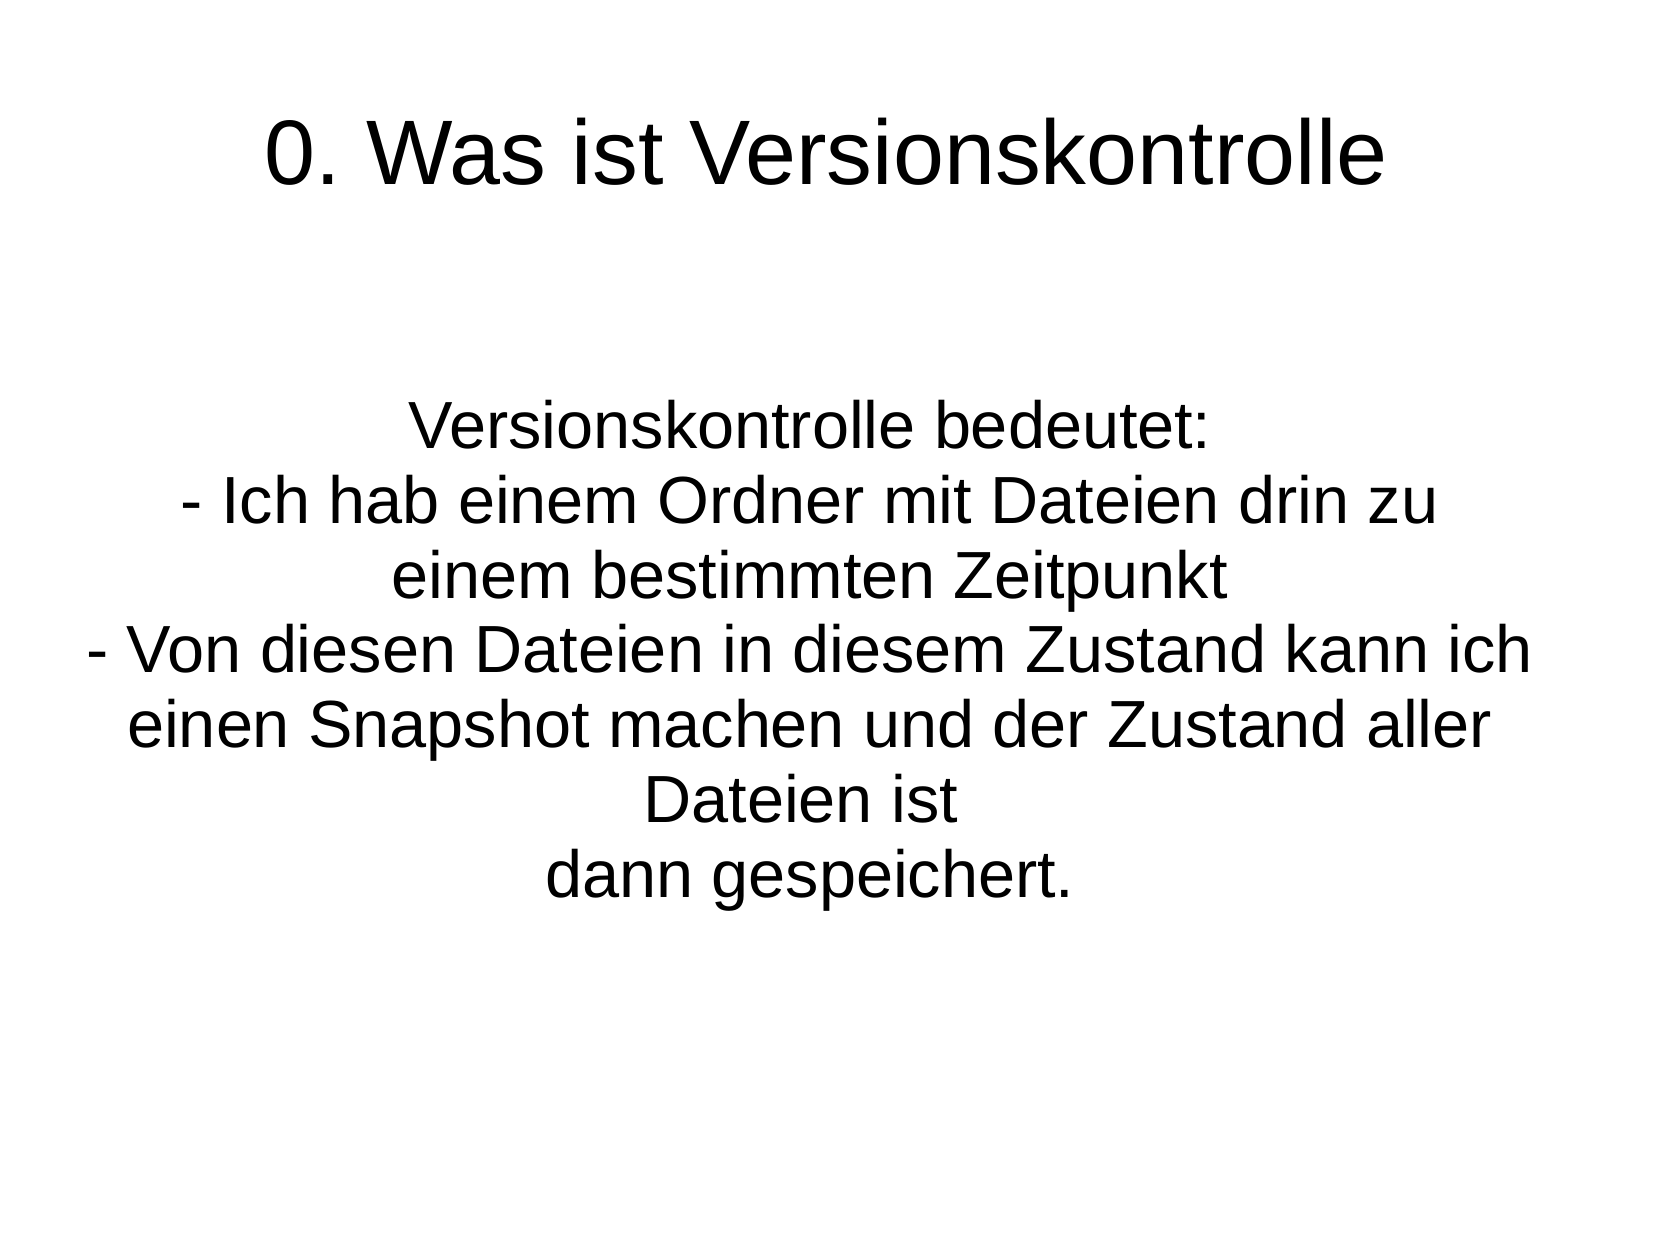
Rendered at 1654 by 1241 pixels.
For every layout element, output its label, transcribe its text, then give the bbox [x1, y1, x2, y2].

subtitle Versionskontrolle bedeutet: - Ich hab einem Ordner mit Dateien drin zu einem bestimmten Zeitpunkt - Von diesen Dateien in diesem Zustand kann ich einen Snapshot machen und der Zustand aller Dateien ist dann gespeichert. [82, 290, 1538, 1010]
title 0. Was ist Versionskontrolle [82, 49, 1571, 257]
